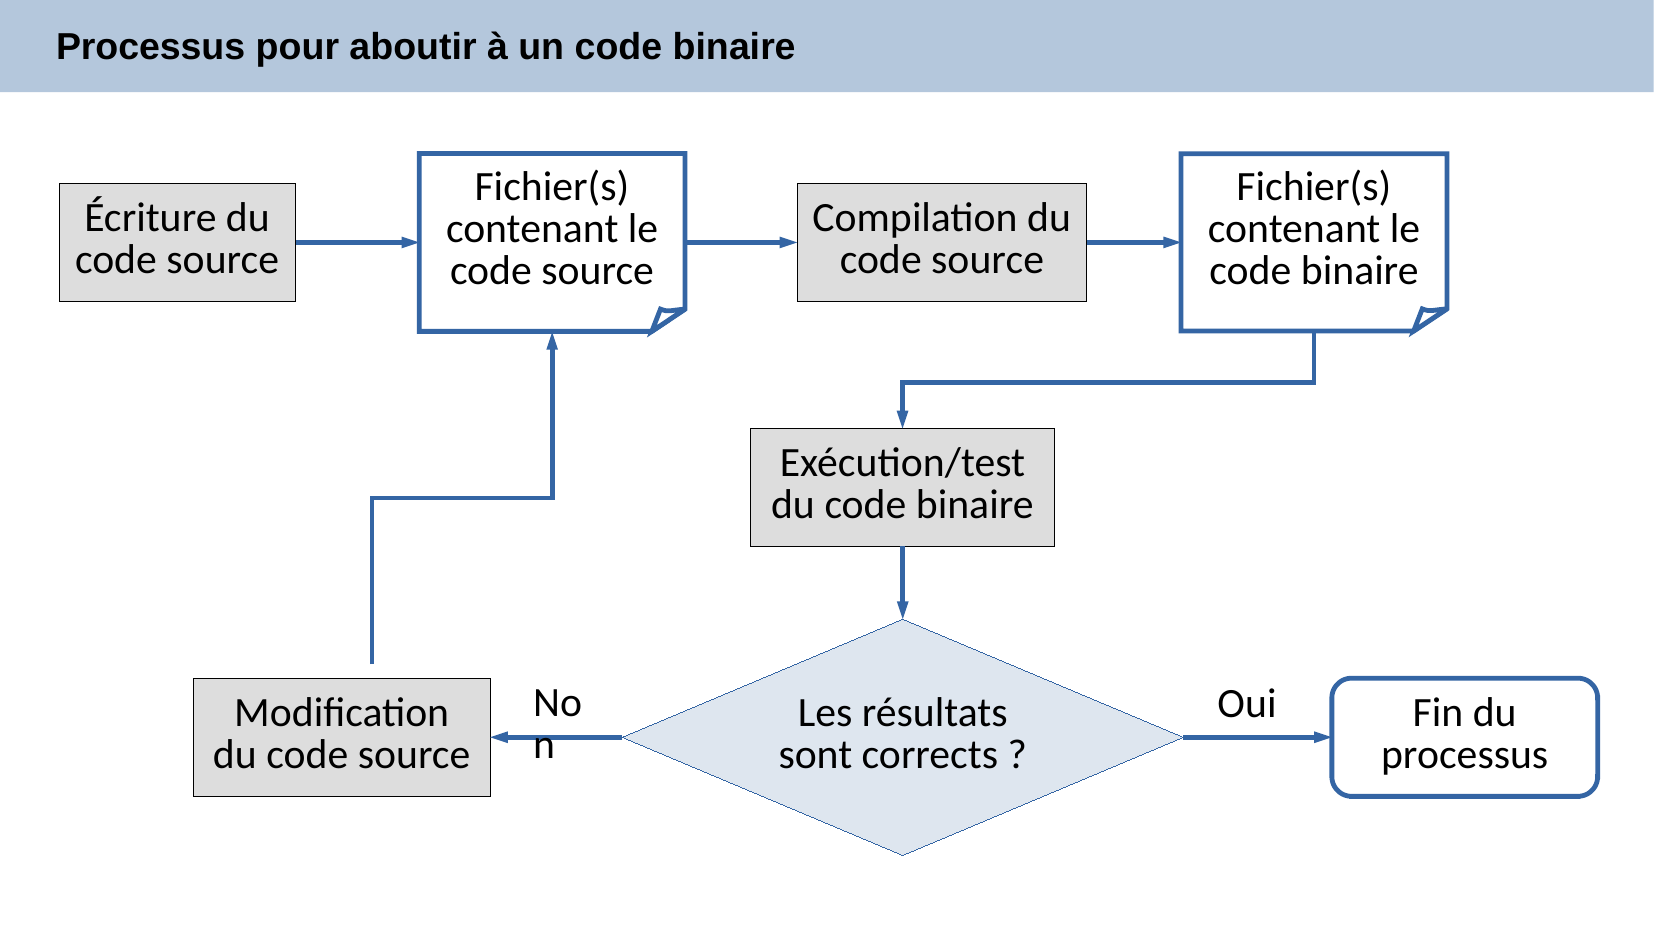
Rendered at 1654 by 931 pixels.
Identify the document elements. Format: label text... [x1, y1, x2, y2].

text_box Oui [1202, 678, 1316, 746]
text_box Non [518, 678, 617, 796]
text_box Modification du code source [193, 678, 491, 797]
text_box Fin du processus [1331, 678, 1598, 797]
text_box Écriture du code source [59, 183, 296, 302]
text_box Processus pour aboutir à un code binaire [0, 0, 1654, 93]
text_box Fichier(s) contenant le code binaire [1181, 153, 1447, 332]
text_box Compilation du code source [797, 183, 1087, 302]
text_box Fichier(s) contenant le code source [419, 153, 686, 332]
text_box Exécution/test du code binaire [750, 428, 1055, 547]
text_box Les résultats sont corrects ? [622, 619, 1183, 856]
